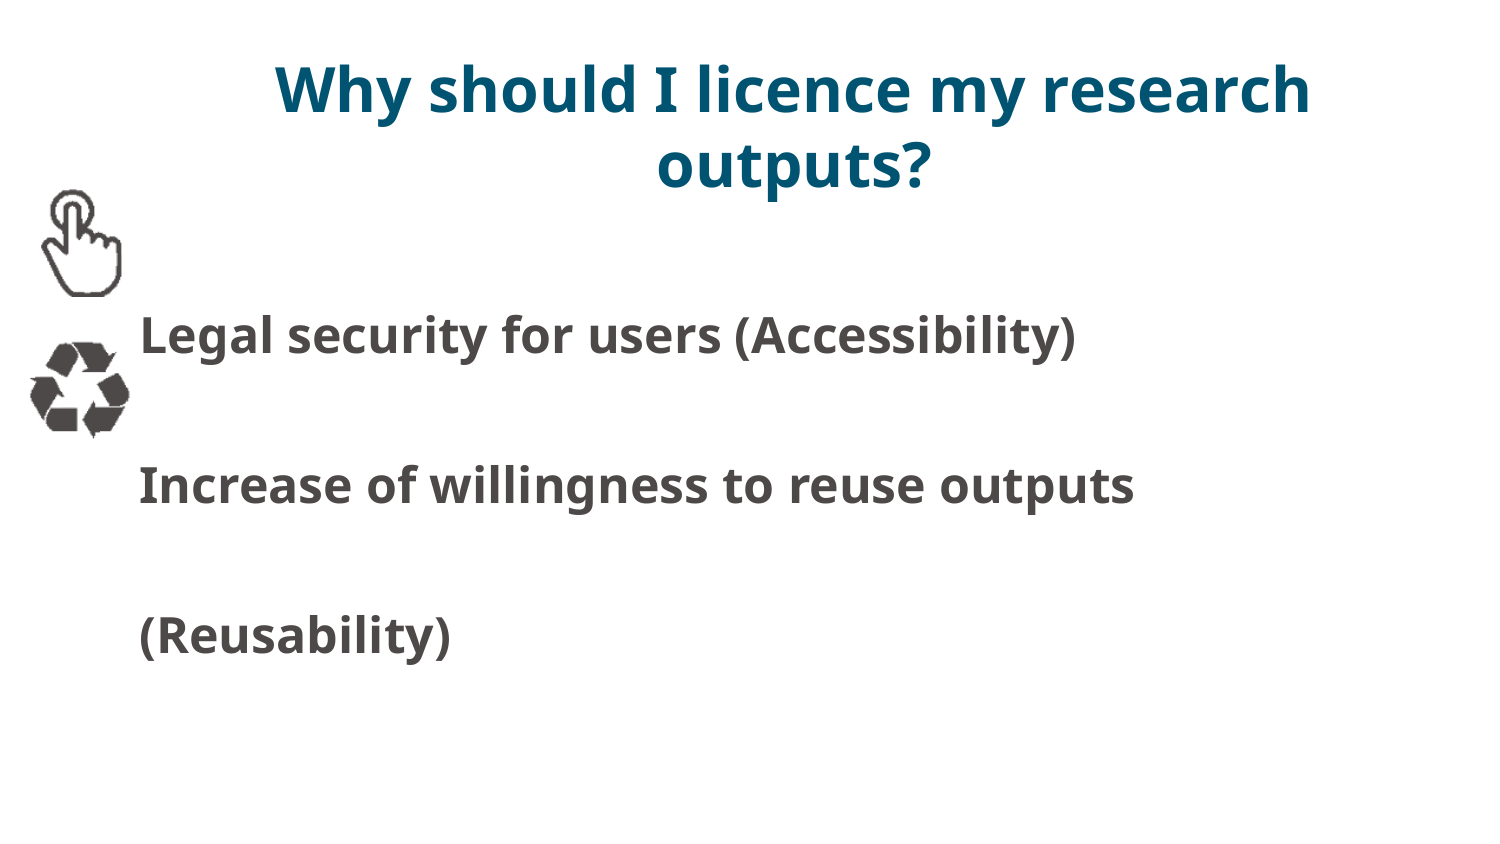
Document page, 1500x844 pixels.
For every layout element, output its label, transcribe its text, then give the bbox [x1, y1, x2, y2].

text_box Why should I licence my research outputs? [170, 44, 1419, 159]
picture [27, 332, 133, 443]
text_box Legal security for users (Accessibility) Increase of willingness to reuse outputs (Reusability) [128, 208, 1431, 837]
picture [26, 188, 132, 297]
